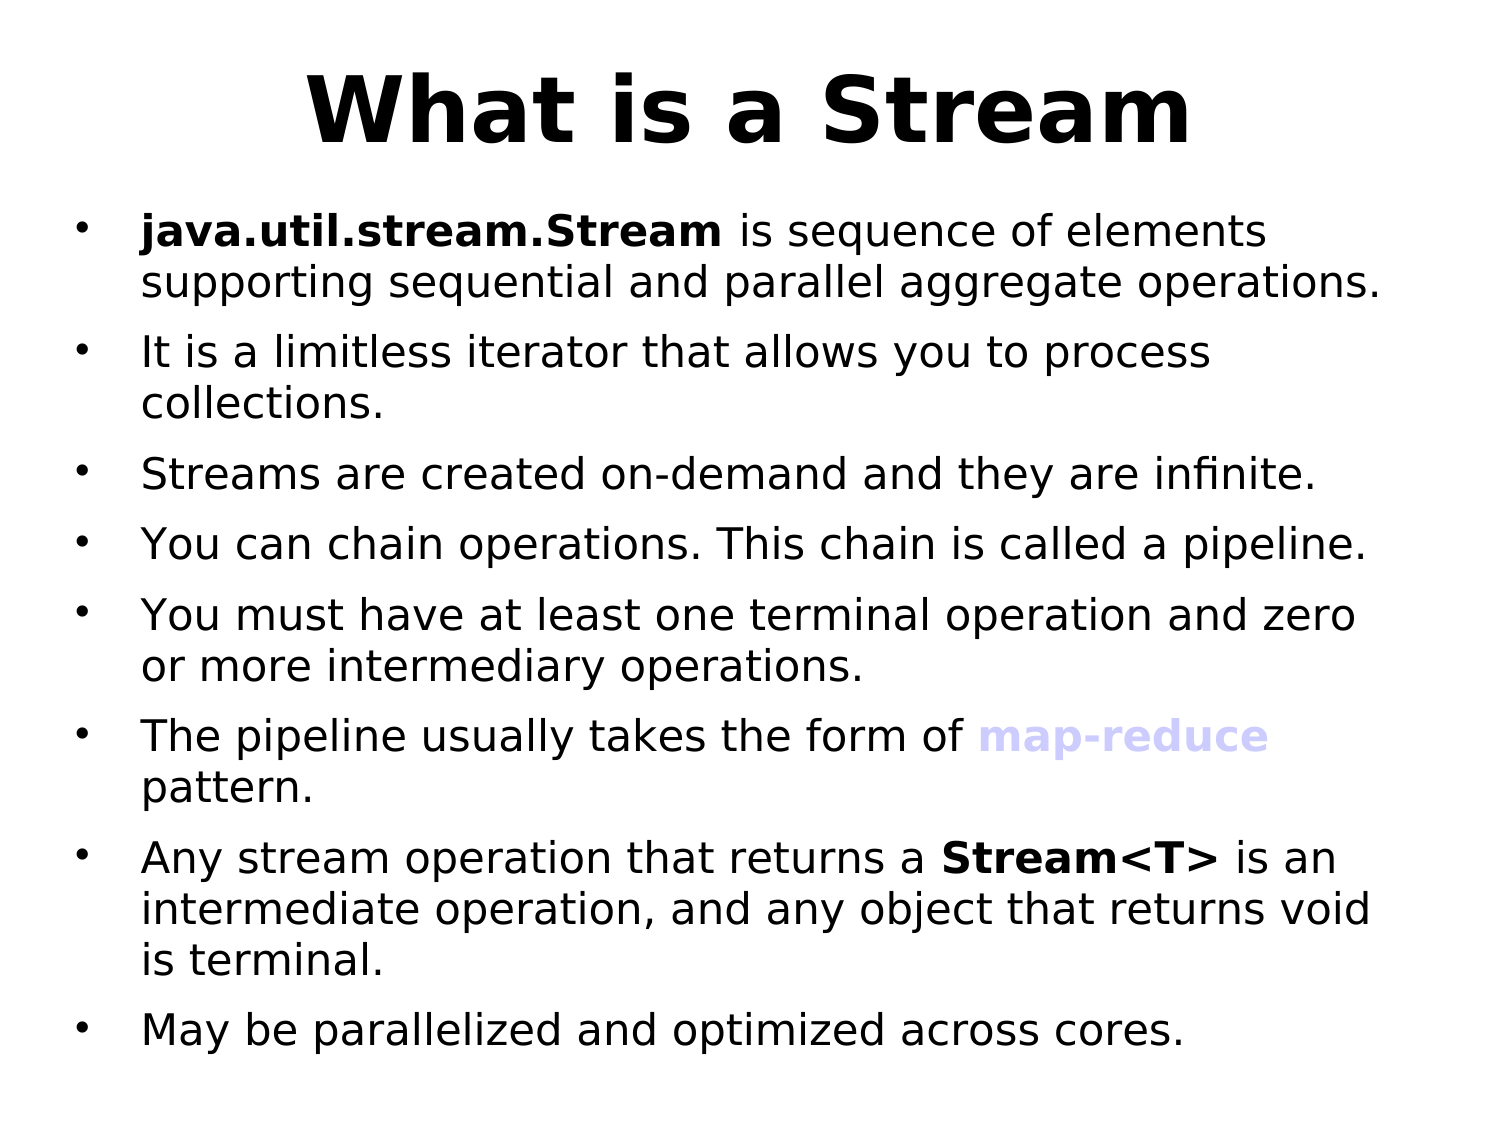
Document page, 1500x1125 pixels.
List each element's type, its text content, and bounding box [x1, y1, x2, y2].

title What is a Stream [75, 44, 1425, 177]
list java.util.stream.Stream is sequence of elements supporting sequential and parallel aggregate operations. It is a limitless iterator that allows you to process collections. Streams are created on-demand and they are infinite. You can chain operations. This chain is called a pipeline. You must have at least one terminal operation and zero or more intermediary operations. The pipeline usually takes the form of map-reduce pattern. Any stream operation that returns a Stream<T> is an intermediate operation, and any object that returns void is terminal. May be parallelized and optimized across cores. [75, 204, 1395, 1075]
